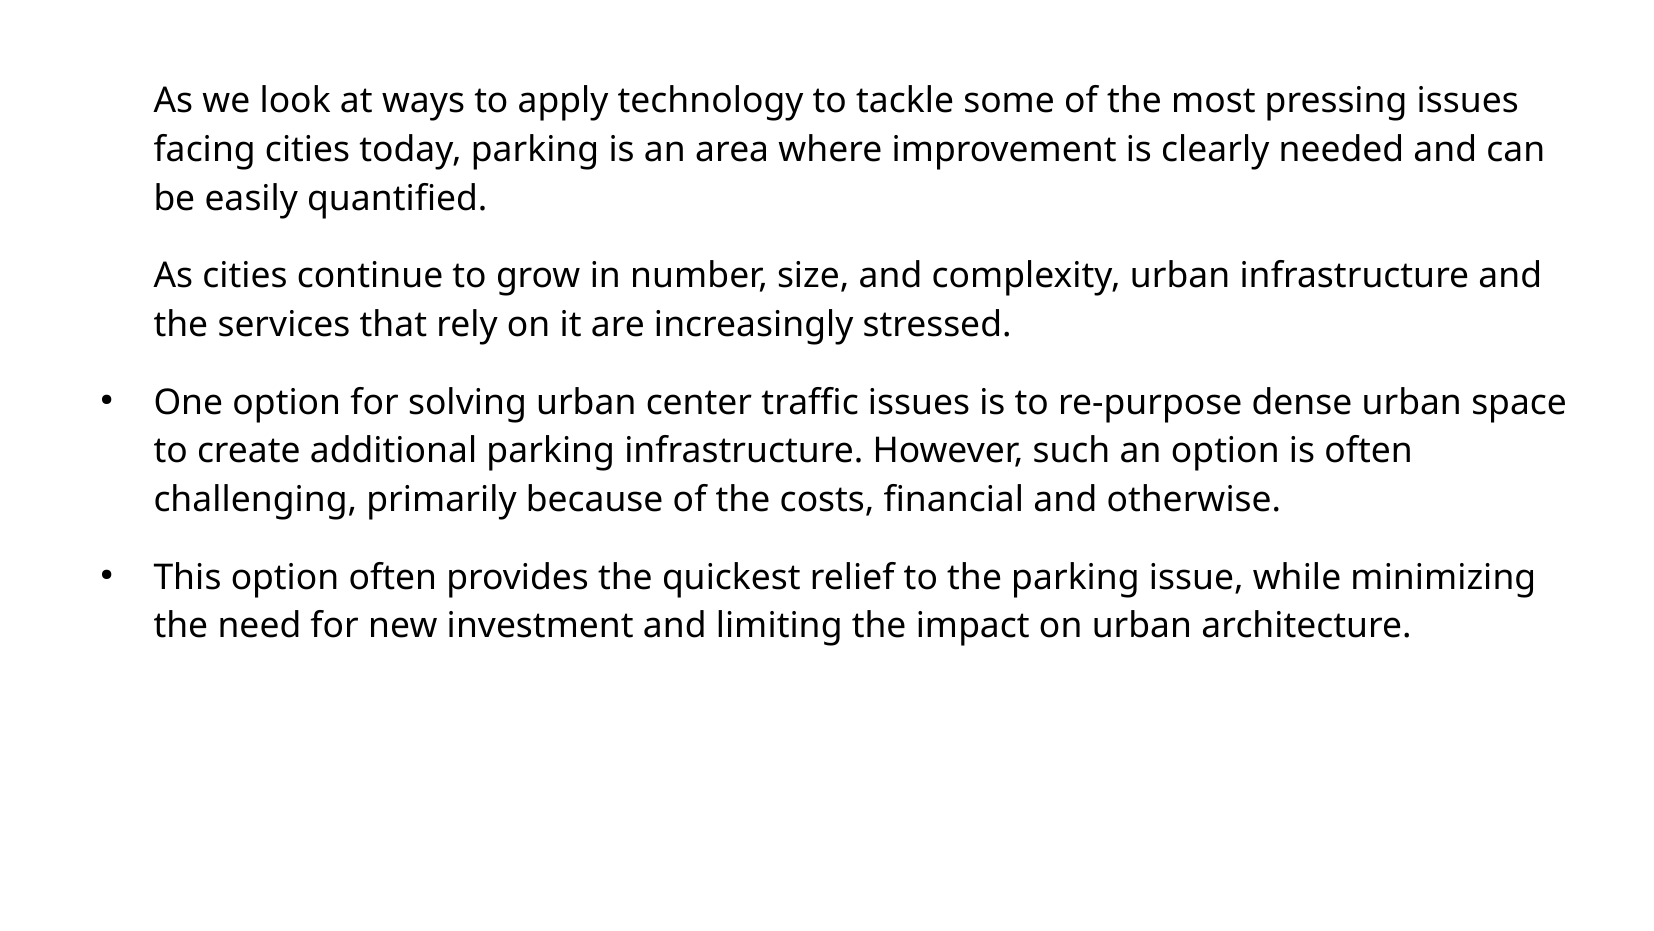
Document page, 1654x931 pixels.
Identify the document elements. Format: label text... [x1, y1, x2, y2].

list As we look at ways to apply technology to tackle some of the most pressing issues facing cities today, parking is an area where improvement is clearly needed and can be easily quantified. As cities continue to grow in number, size, and complexity, urban infrastructure and the services that rely on it are increasingly stressed. One option for solving urban center traffic issues is to re-purpose dense urban space to create additional parking infrastructure. However, such an option is often challenging, primarily because of the costs, financial and otherwise. This option often provides the quickest relief to the parking issue, while minimizing the need for new investment and limiting the impact on urban architecture. [82, 75, 1571, 901]
